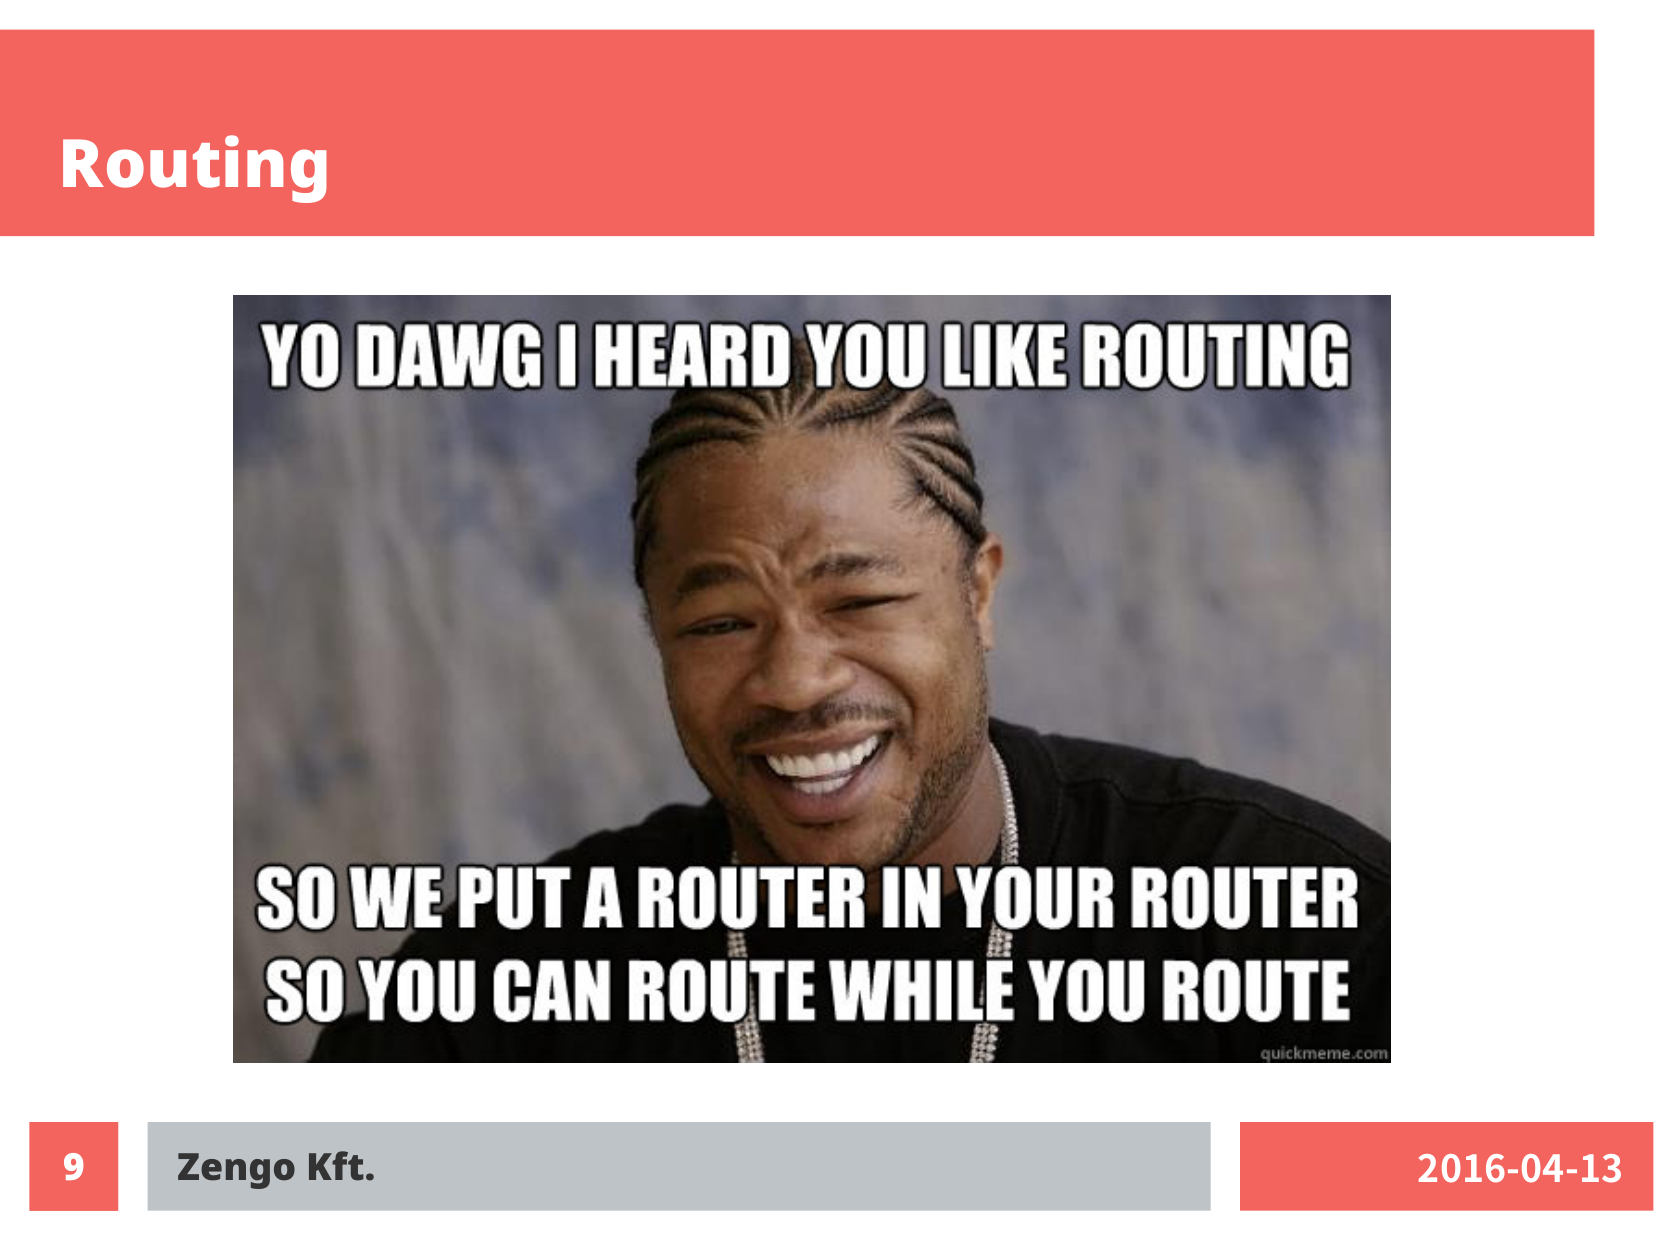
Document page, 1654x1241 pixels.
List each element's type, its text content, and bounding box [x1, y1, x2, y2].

picture [233, 295, 1391, 1063]
title Routing [59, 59, 1595, 207]
